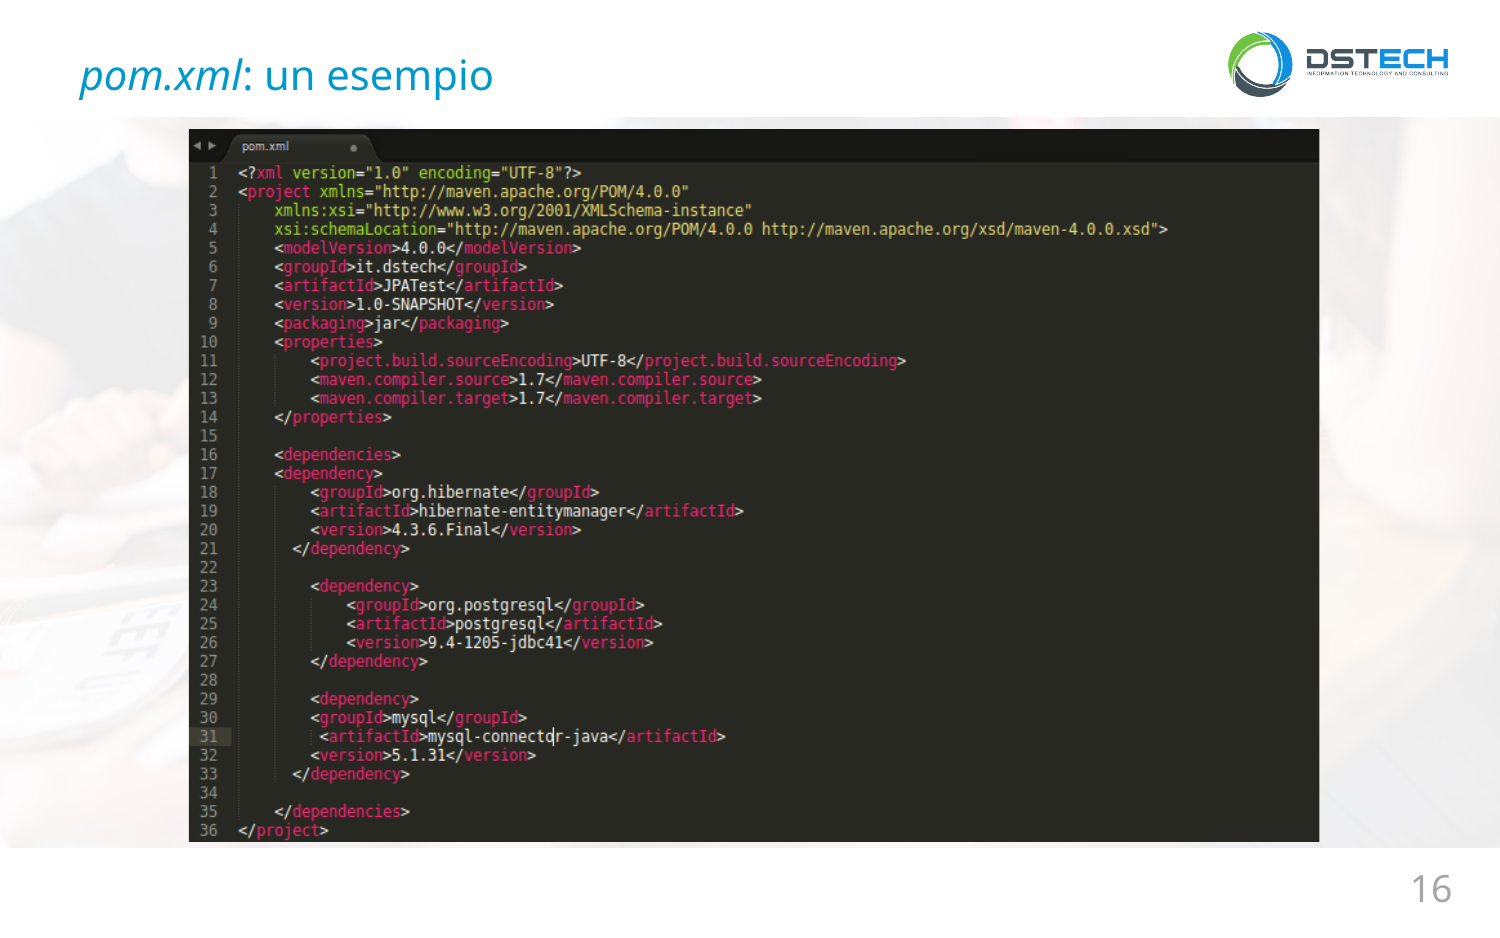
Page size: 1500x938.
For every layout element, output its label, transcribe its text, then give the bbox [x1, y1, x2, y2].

text_box pom.xml: un esempio [64, 41, 1152, 101]
text_box 16 [1358, 864, 1460, 910]
picture [0, 117, 1500, 848]
picture [1228, 31, 1448, 97]
